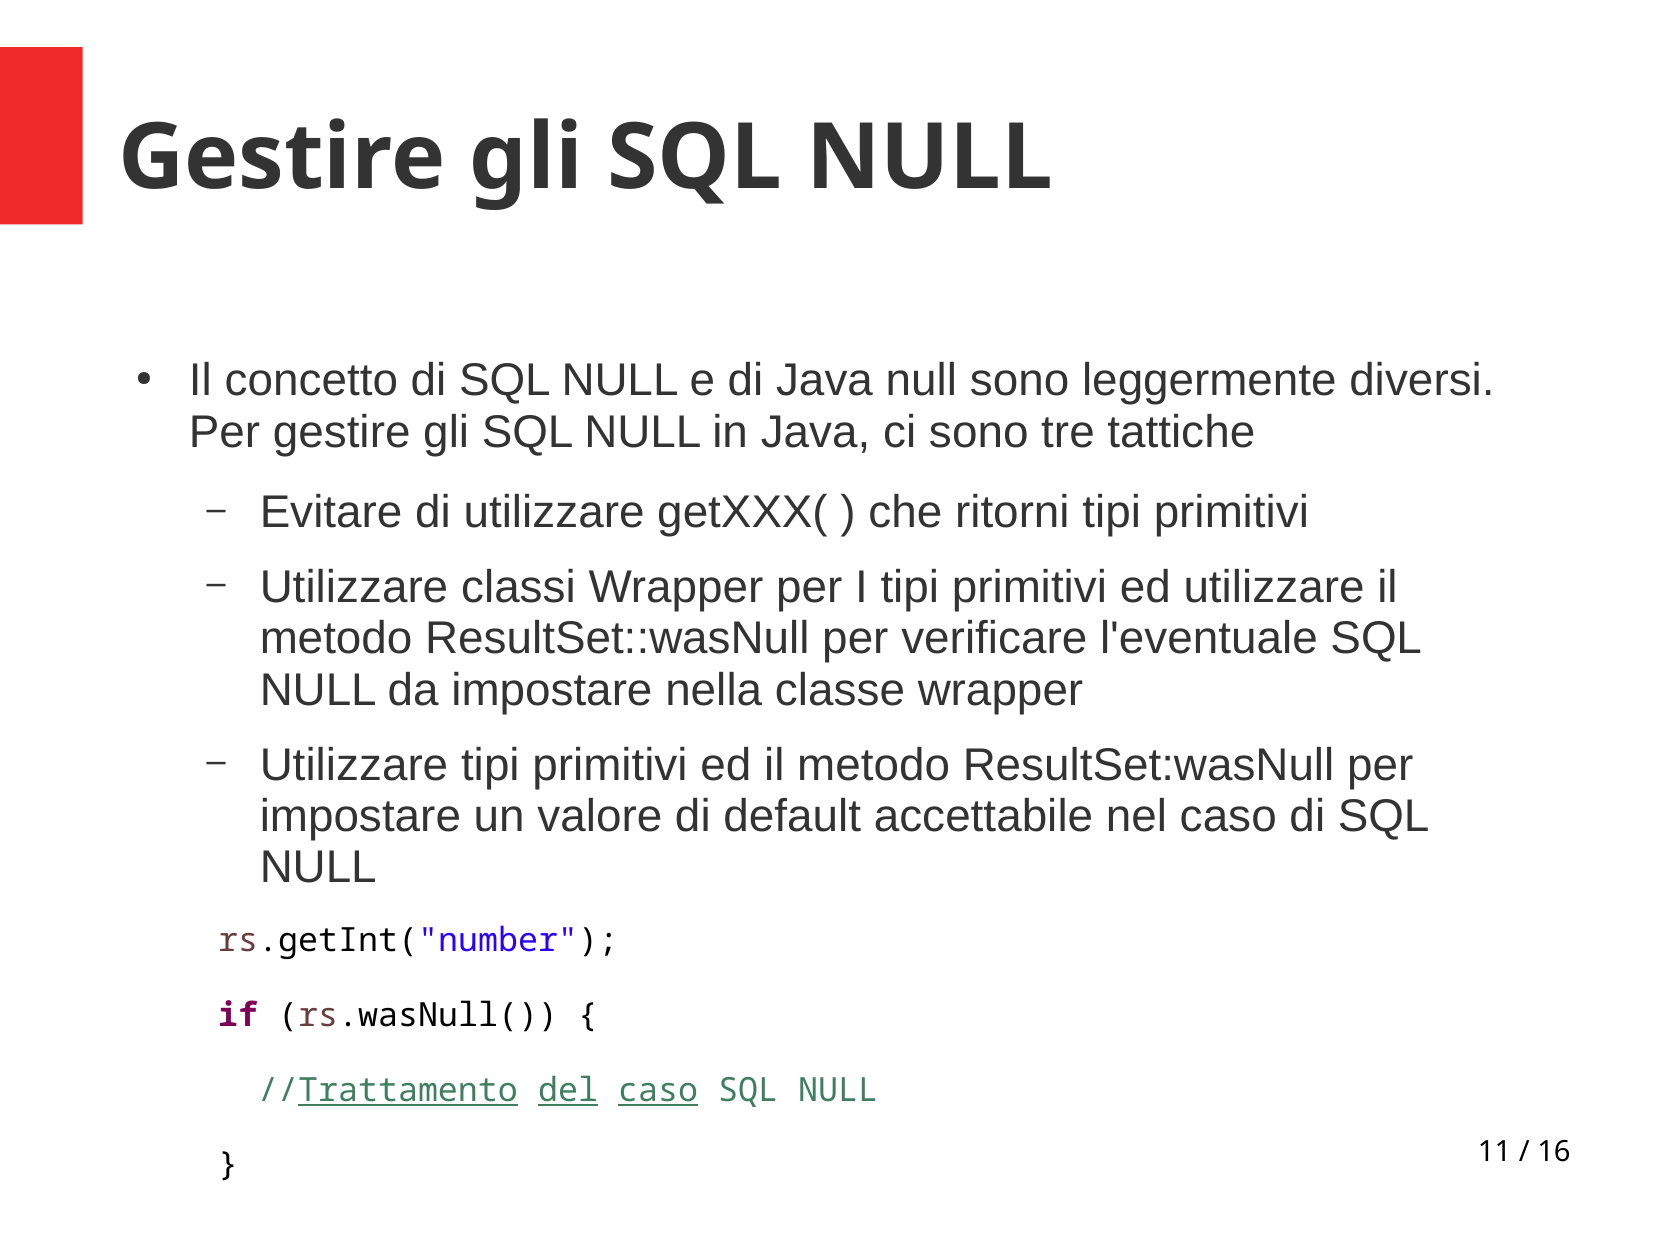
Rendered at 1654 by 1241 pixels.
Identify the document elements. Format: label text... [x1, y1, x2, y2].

title Gestire gli SQL NULL [118, 49, 1571, 257]
list Il concetto di SQL NULL e di Java null sono leggermente diversi. Per gestire gli SQL NULL in Java, ci sono tre tattiche Evitare di utilizzare getXXX( ) che ritorni tipi primitivi Utilizzare classi Wrapper per I tipi primitivi ed utilizzare il metodo ResultSet::wasNull per verificare l'eventuale SQL NULL da impostare nella classe wrapper Utilizzare tipi primitivi ed il metodo ResultSet:wasNull per impostare un valore di default accettabile nel caso di SQL NULL rs.getInt("number"); if (rs.wasNull()) { //Trattamento del caso SQL NULL } [118, 354, 1536, 1074]
